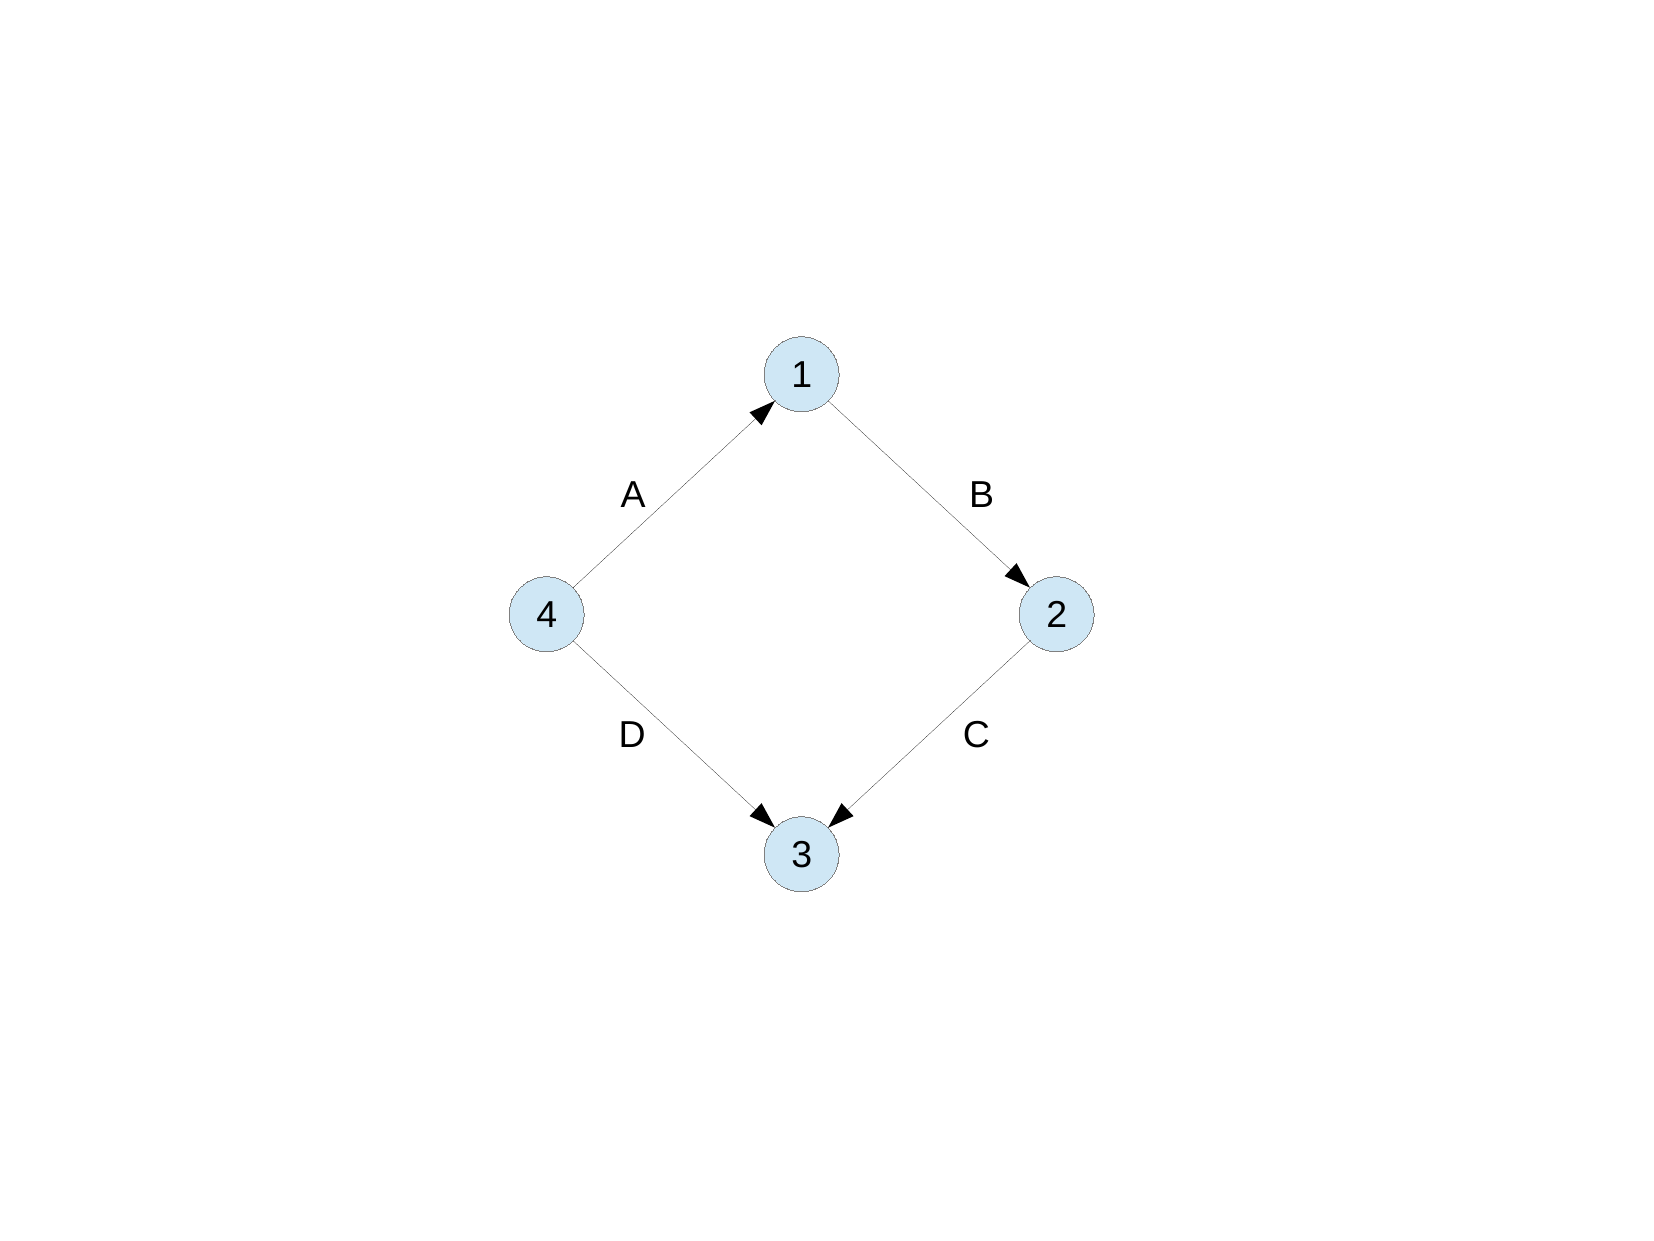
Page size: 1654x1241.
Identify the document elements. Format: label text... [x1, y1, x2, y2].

text_box 3 [764, 816, 840, 892]
text_box 1 [764, 336, 840, 412]
text_box 2 [1019, 576, 1095, 652]
text_box 4 [509, 576, 585, 652]
